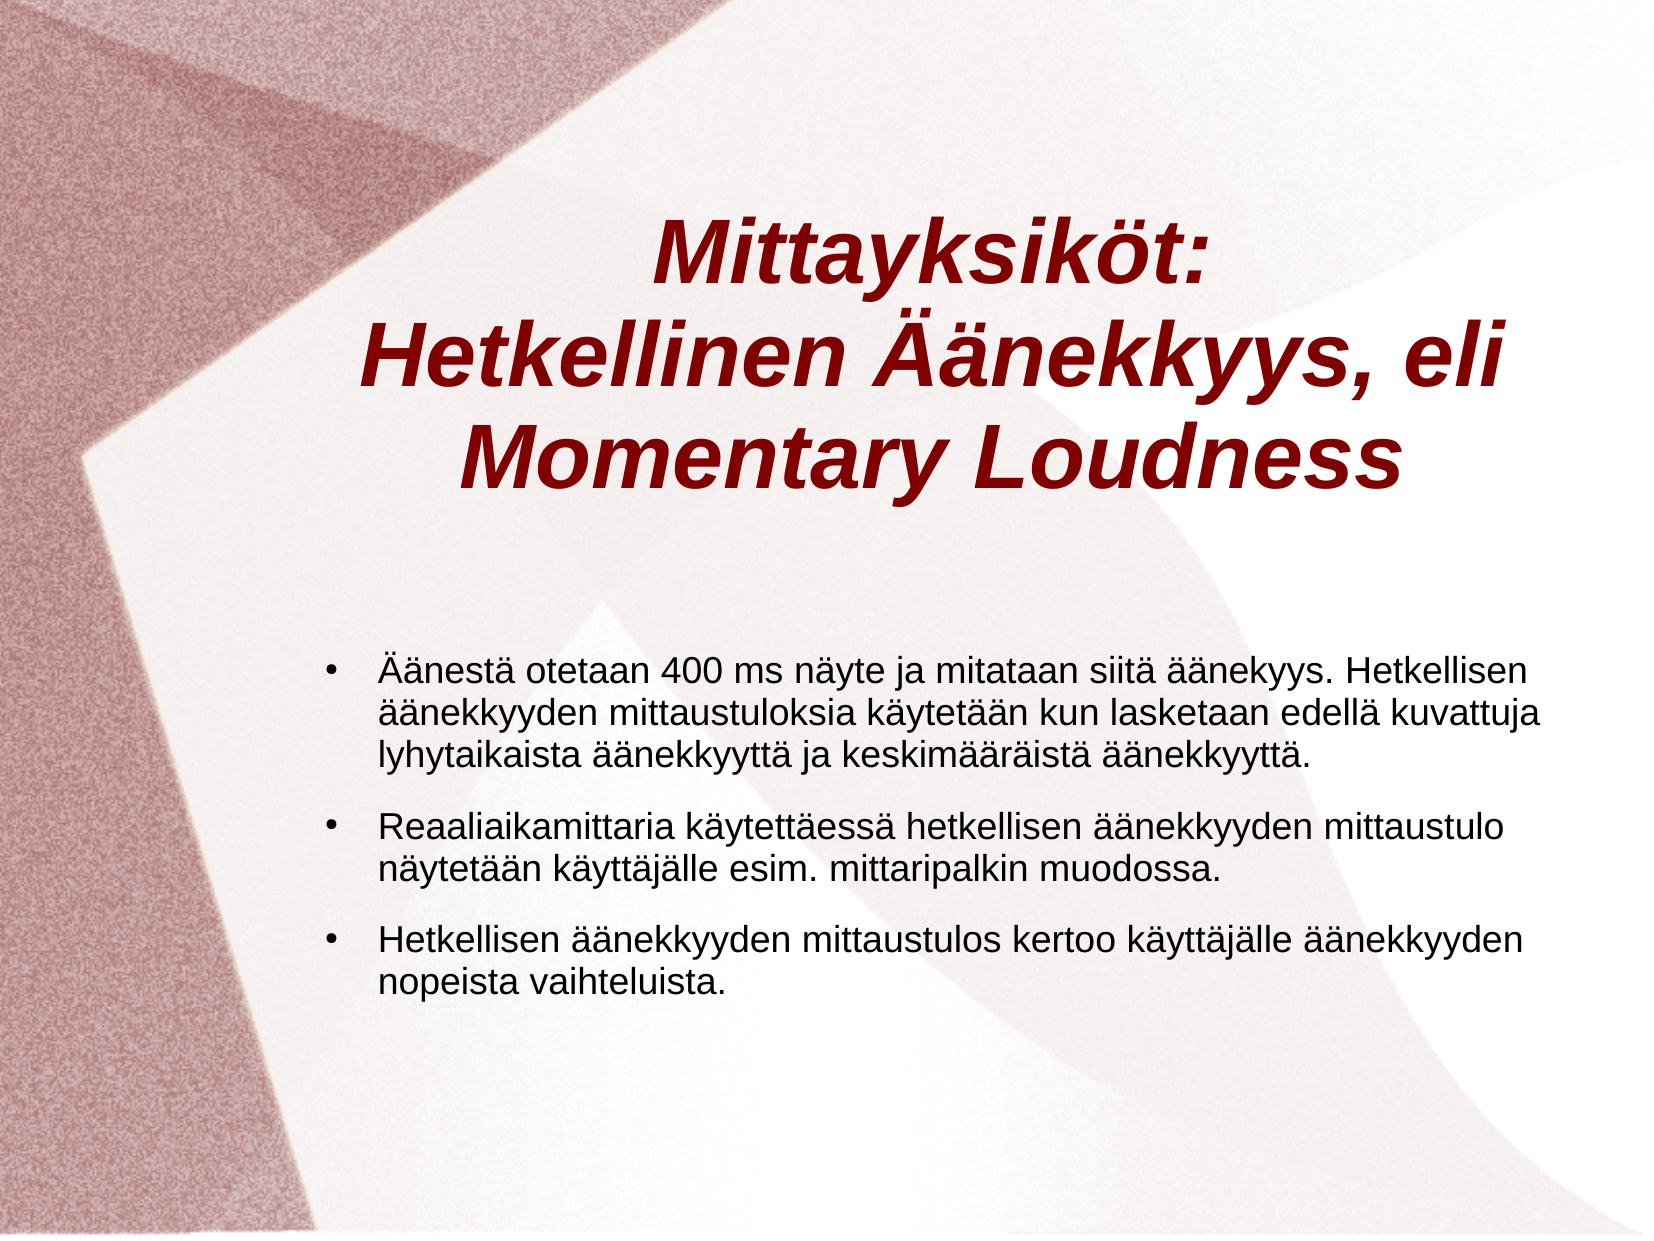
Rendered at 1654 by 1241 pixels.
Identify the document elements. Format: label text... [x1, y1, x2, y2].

title Mittayksiköt: Hetkellinen Äänekkyys, eli Momentary Loudness [271, 200, 1595, 509]
list Äänestä otetaan 400 ms näyte ja mitataan siitä äänekyys. Hetkellisen äänekkyyden mittaustuloksia käytetään kun lasketaan edellä kuvattuja lyhytaikaista äänekkyyttä ja keskimääräistä äänekkyyttä. Reaaliaikamittaria käytettäessä hetkellisen äänekkyyden mittaustulo näytetään käyttäjälle esim. mittaripalkin muodossa. Hetkellisen äänekkyyden mittaustulos kertoo käyttäjälle äänekkyyden nopeista vaihteluista. [307, 649, 1583, 1052]
picture [0, 0, 1654, 1241]
